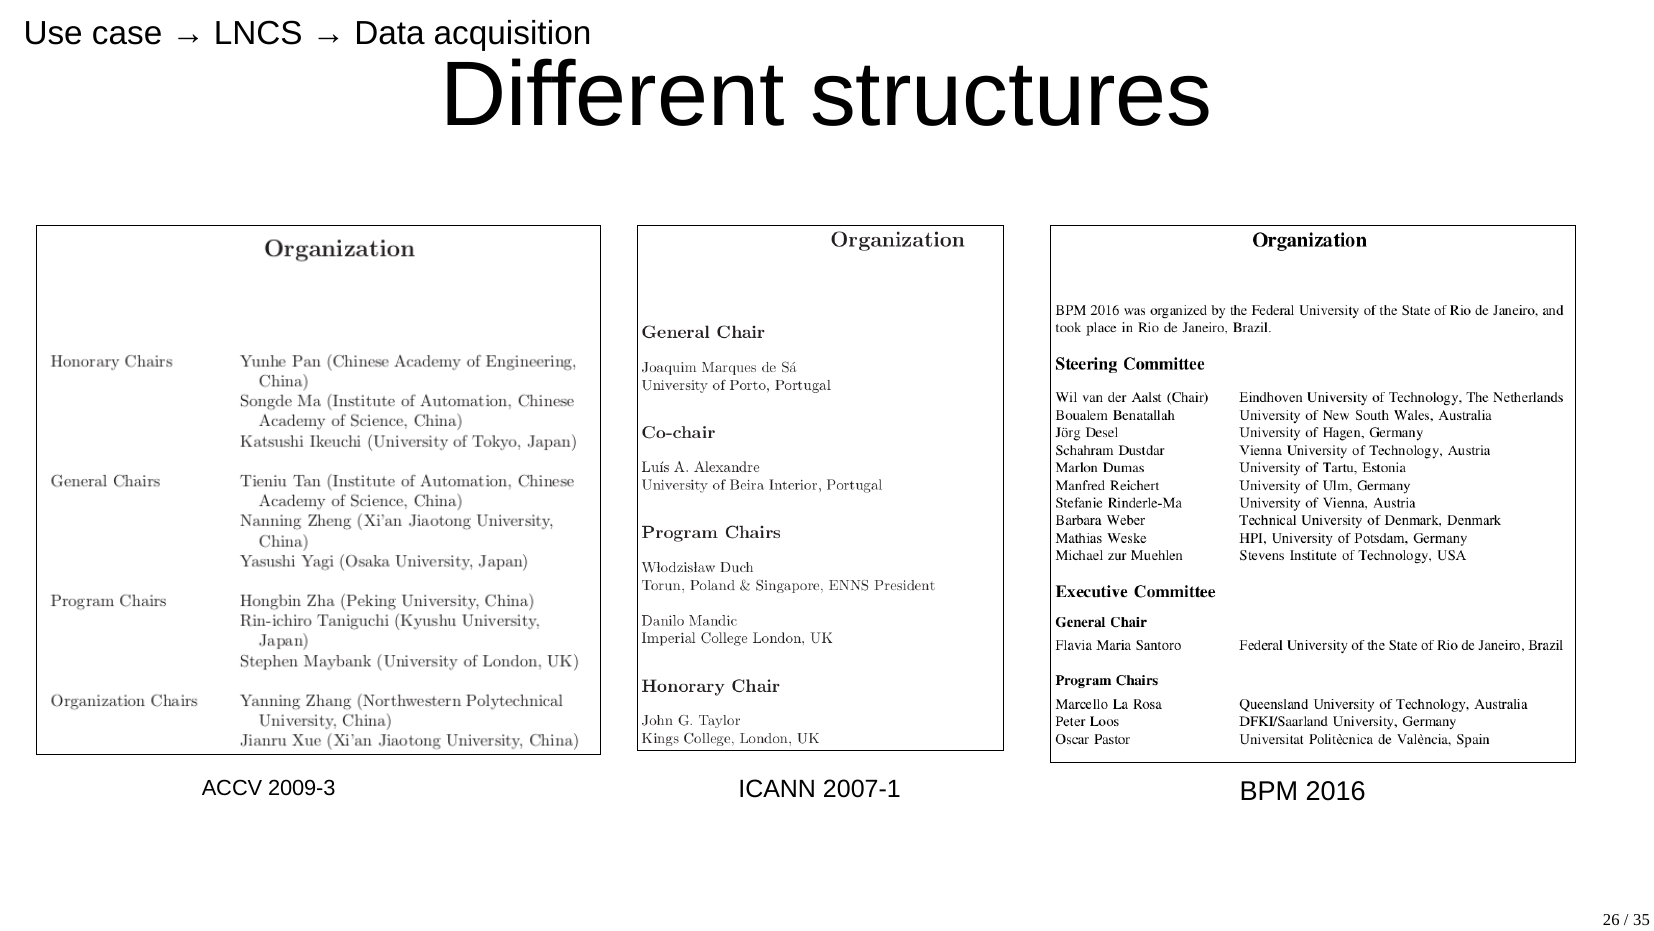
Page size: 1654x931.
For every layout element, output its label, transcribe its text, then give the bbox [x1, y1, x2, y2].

text_box ACCV 2009-3 [187, 768, 351, 808]
picture [1050, 225, 1576, 763]
title Different structures [82, 37, 1571, 151]
picture [36, 224, 601, 755]
picture [637, 224, 1004, 751]
title Use case → LNCS → Data acquisition [23, 13, 624, 52]
text_box ICANN 2007-1 [723, 767, 917, 811]
text_box BPM 2016 [1224, 768, 1381, 814]
